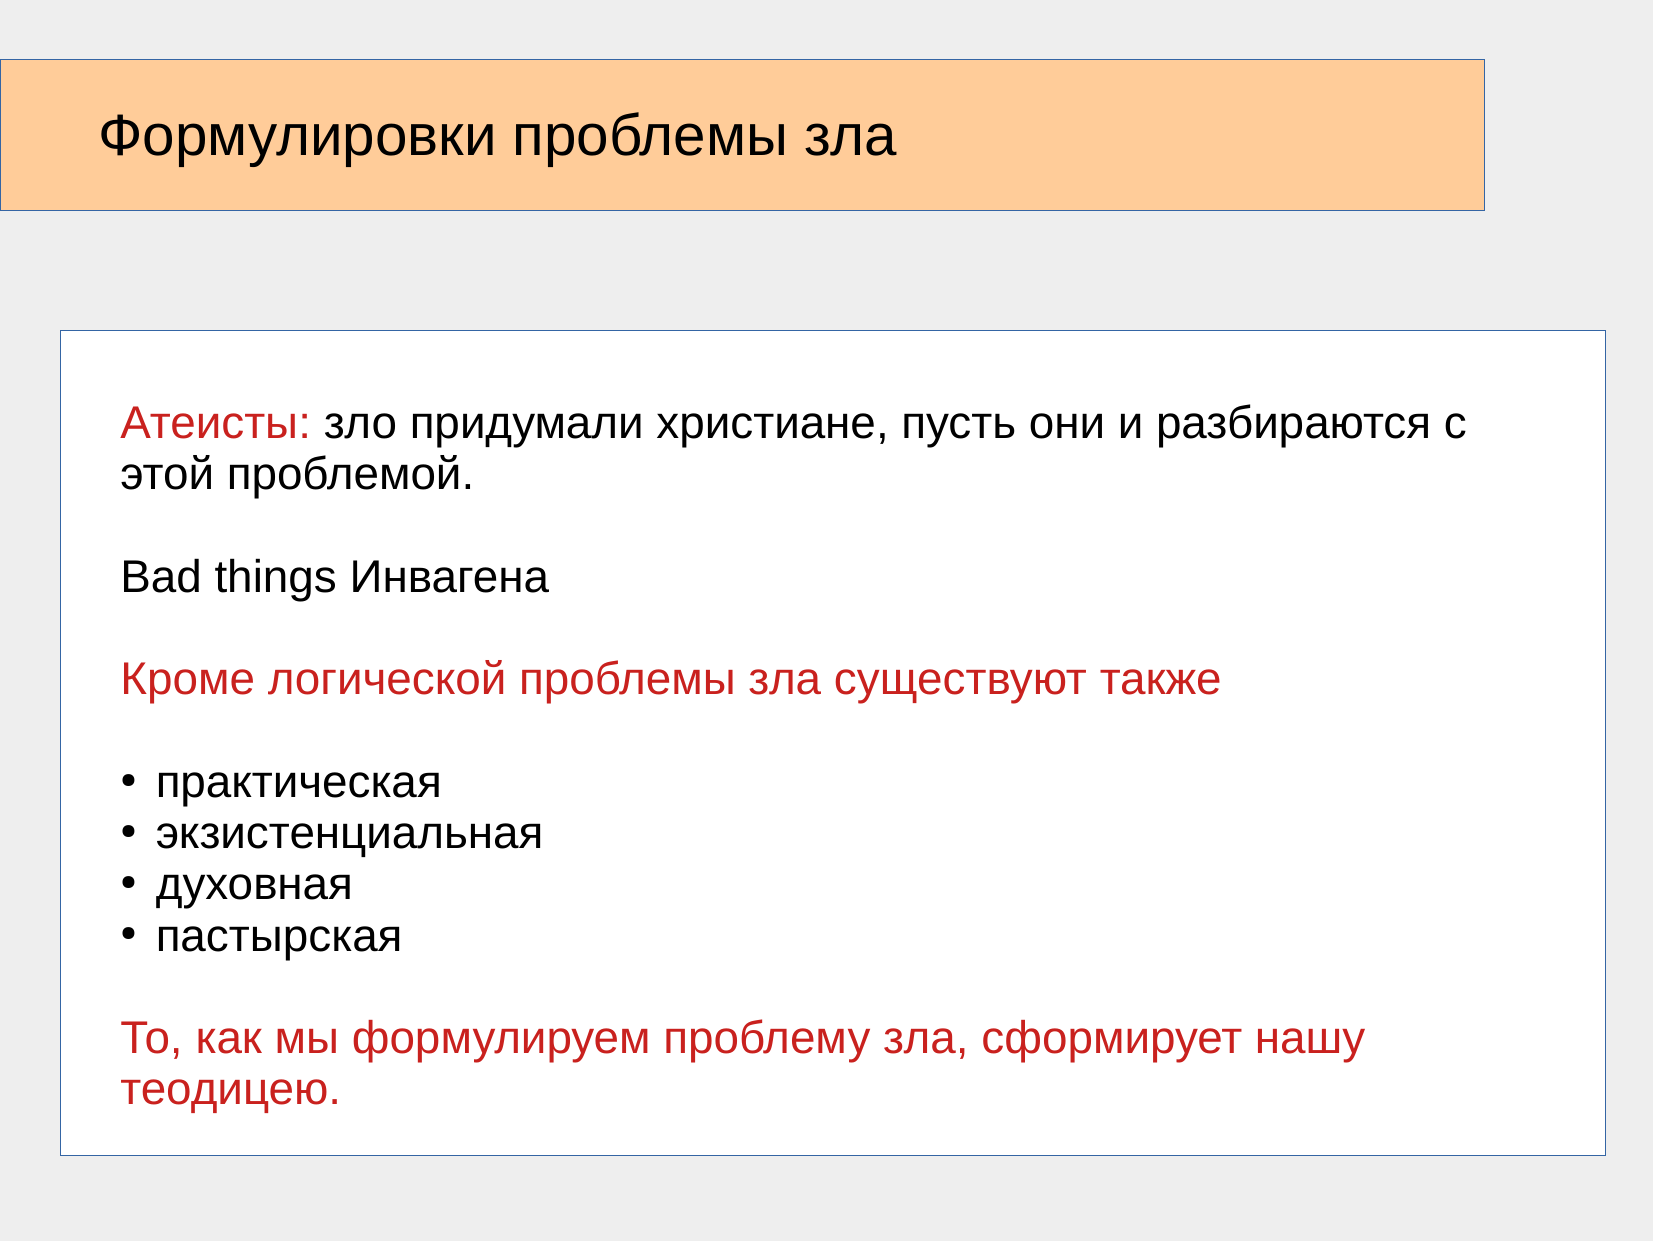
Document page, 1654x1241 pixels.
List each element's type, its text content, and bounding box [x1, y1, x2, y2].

text_box Формулировки проблемы зла [0, 59, 1485, 211]
text_box [60, 330, 1606, 1156]
subtitle Атеисты: зло придумали христиане, пусть они и разбираются с этой проблемой. Bad things Инвагена Кроме логической проблемы зла существуют также практическая экзистенциальная духовная пастырская То, как мы формулируем проблему зла, сформирует нашу теодицею. [120, 396, 1501, 1221]
